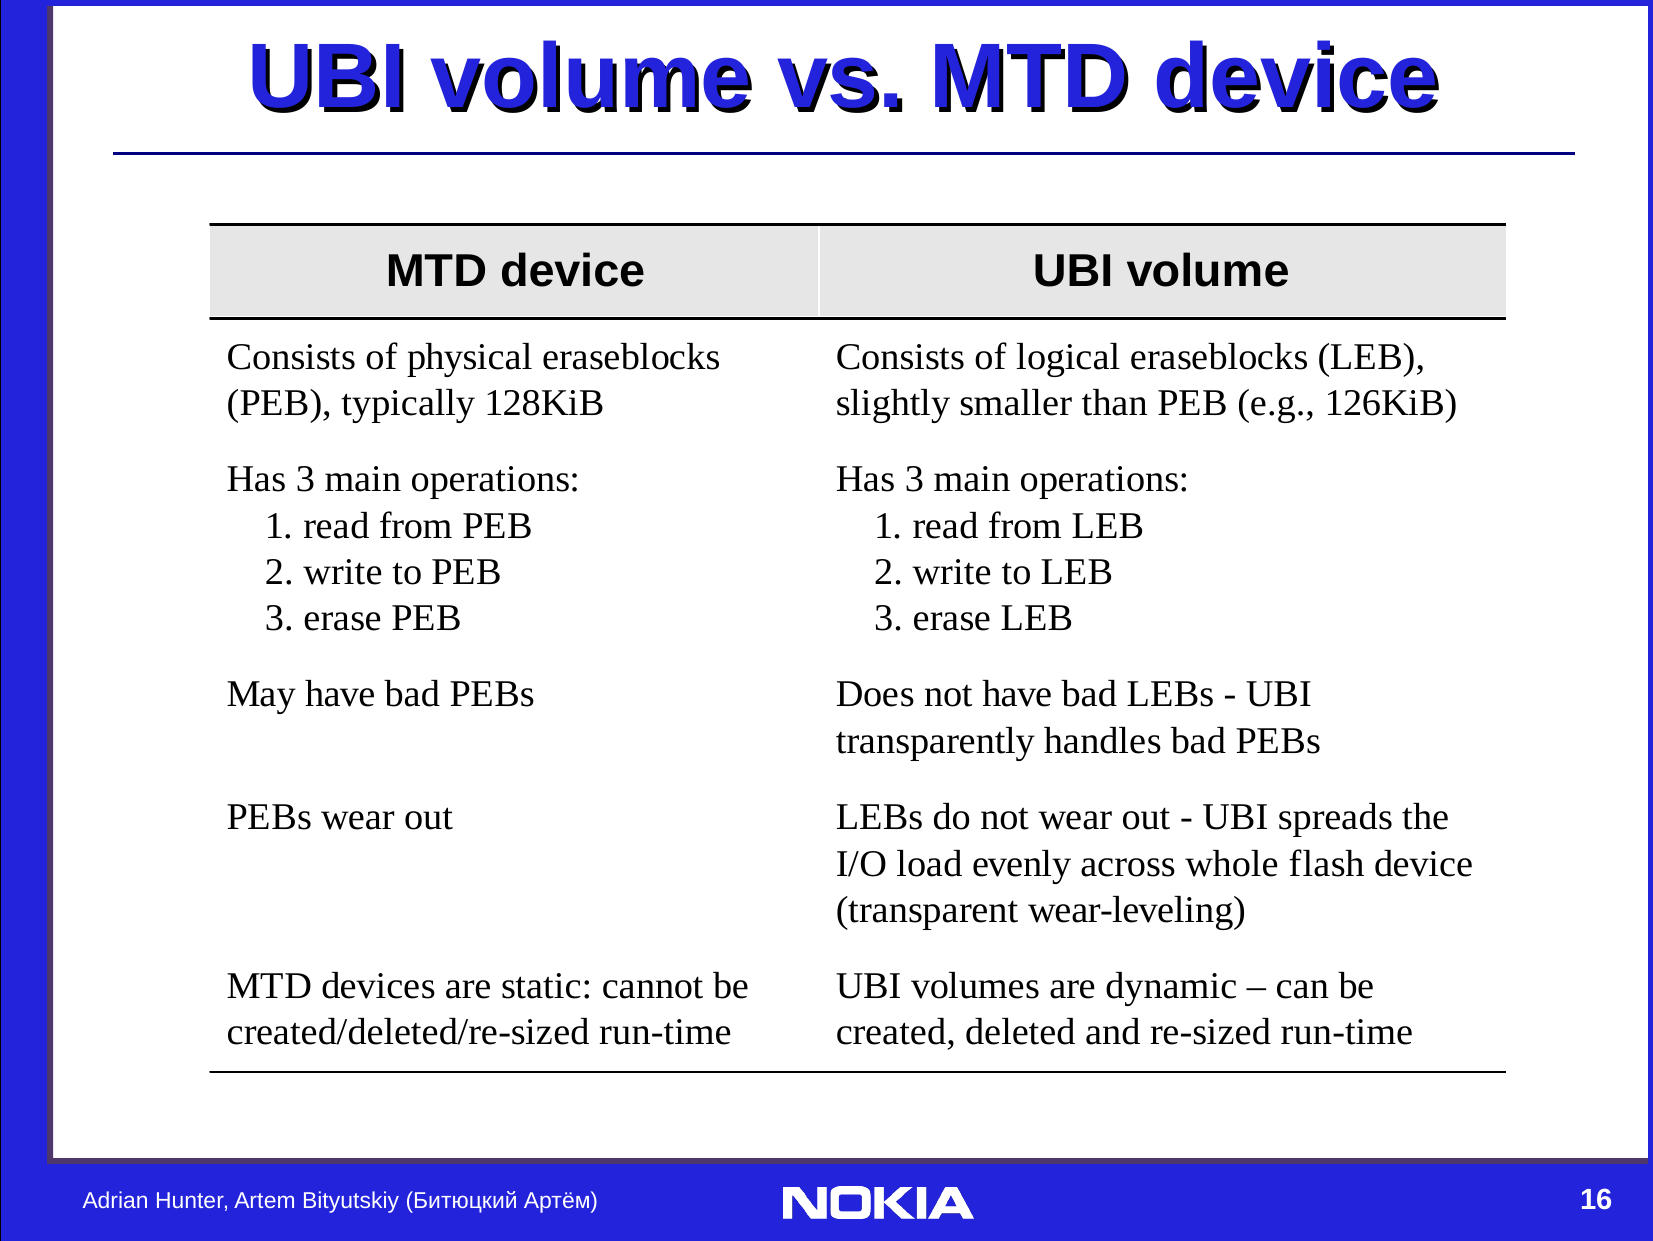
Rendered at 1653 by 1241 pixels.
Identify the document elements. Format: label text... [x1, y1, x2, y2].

chart [209, 223, 1507, 1078]
picture [783, 1186, 974, 1219]
title UBI volume vs. MTD device [100, 2, 1588, 151]
